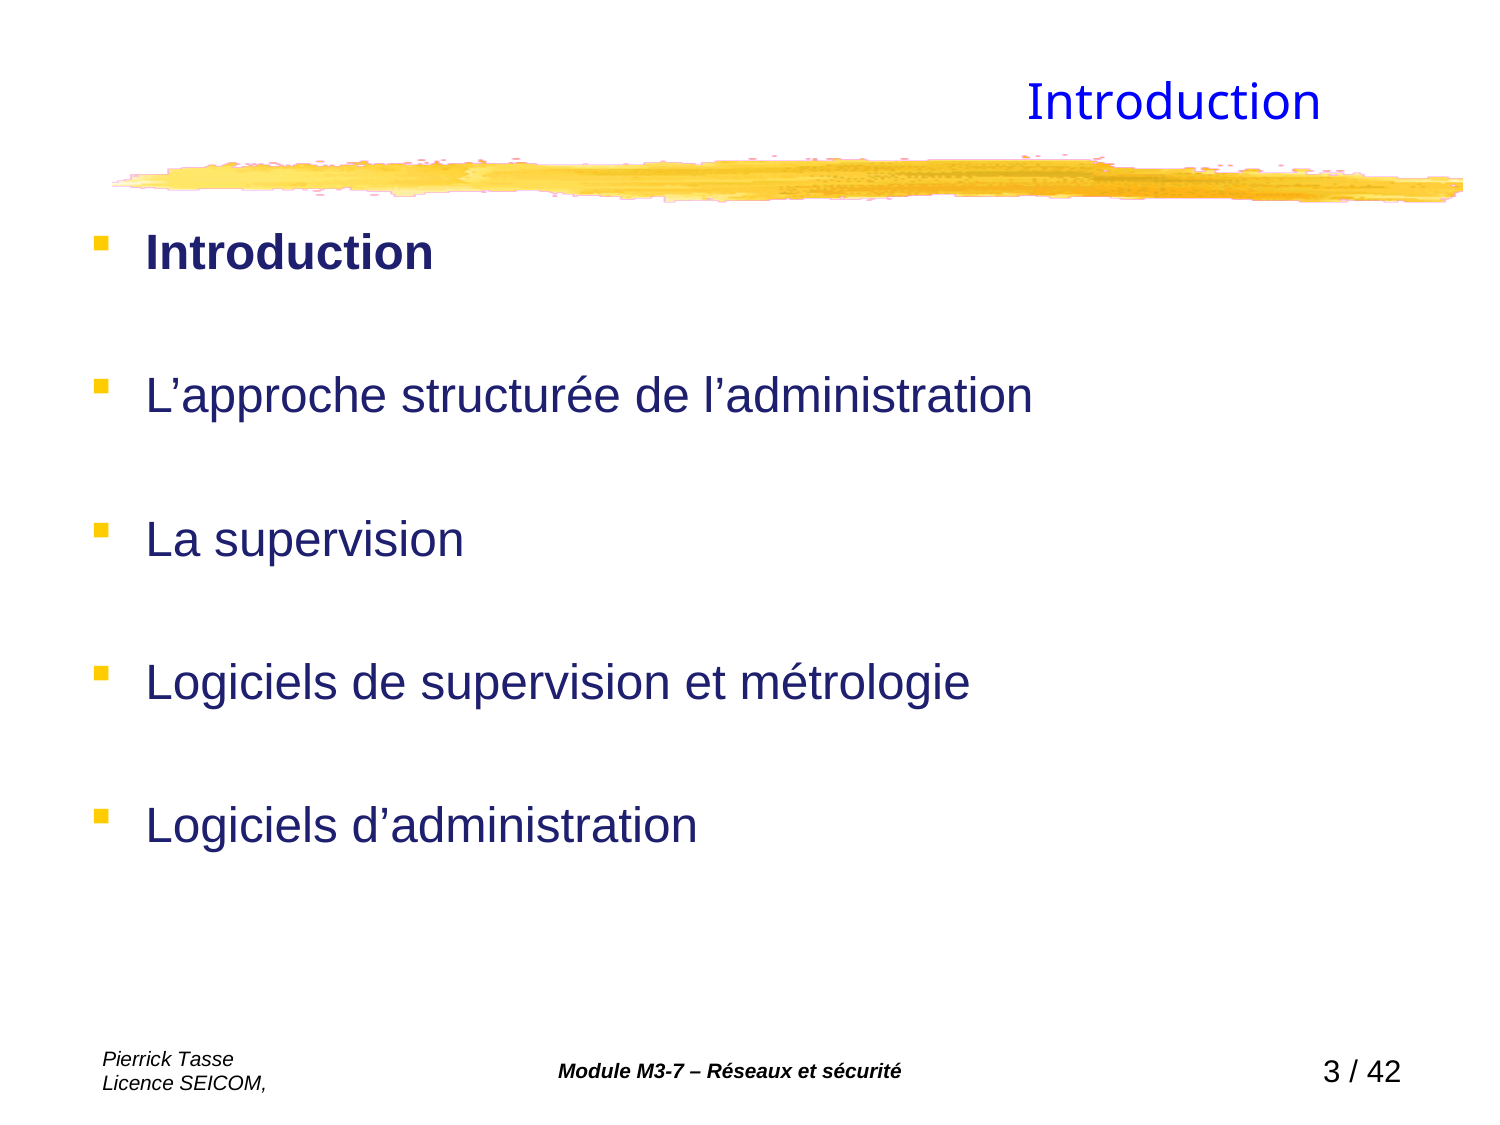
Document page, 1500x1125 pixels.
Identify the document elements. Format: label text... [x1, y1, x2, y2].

title Introduction [62, 37, 1338, 138]
picture [112, 149, 1463, 213]
list Introduction L’approche structurée de l’administration La supervision Logiciels de supervision et métrologie Logiciels d’administration [74, 212, 1417, 865]
